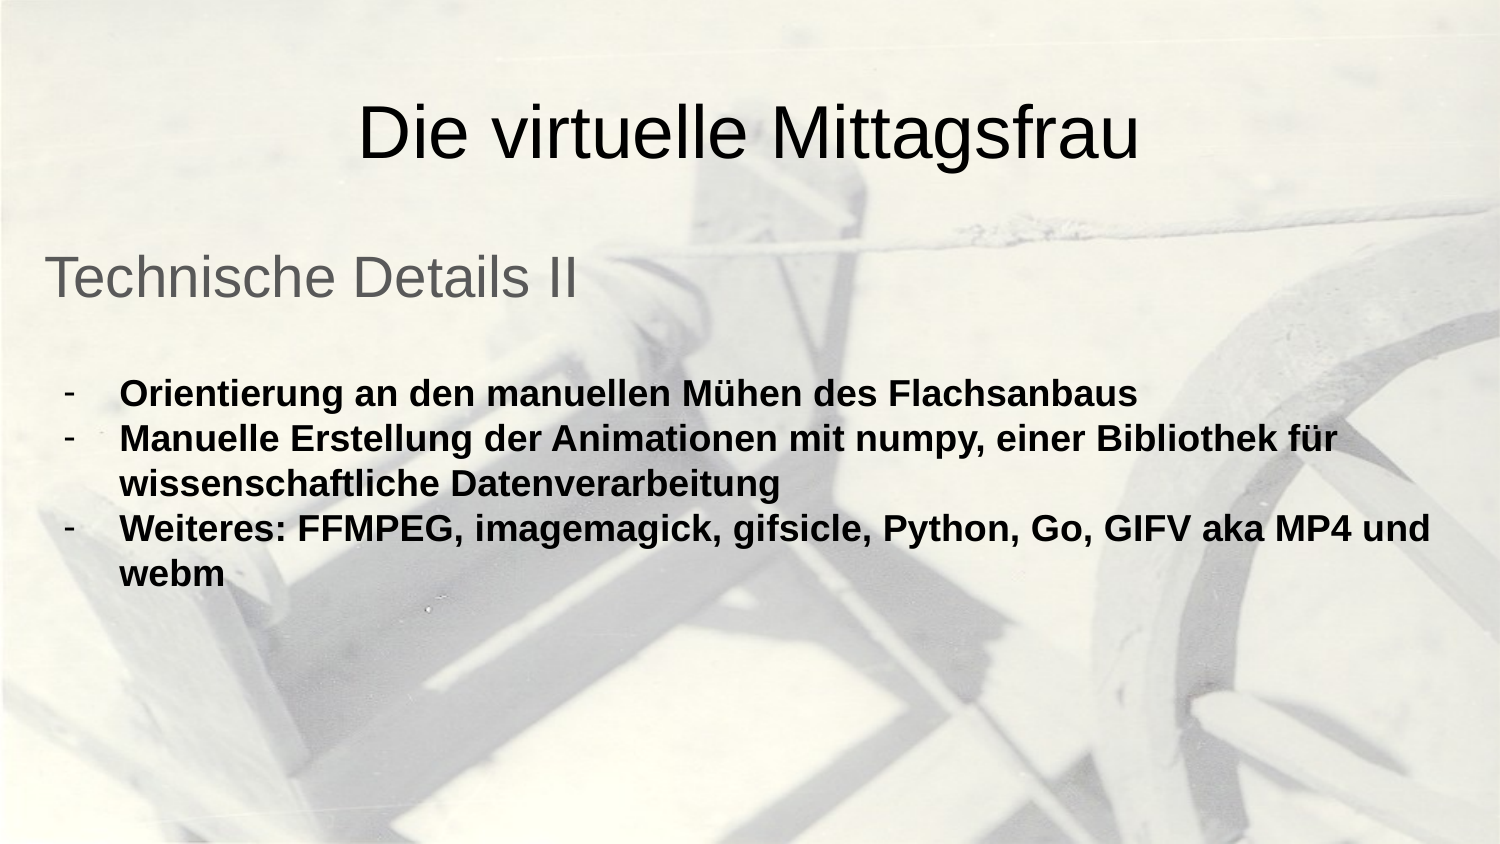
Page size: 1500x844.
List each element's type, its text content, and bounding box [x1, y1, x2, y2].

picture [0, 0, 1500, 844]
subtitle Technische Details II Orientierung an den manuellen Mühen des Flachsanbaus Manuelle Erstellung der Animationen mit numpy, einer Bibliothek für wissenschaftliche Datenverarbeitung Weiteres: FFMPEG, imagemagick, gifsicle, Python, Go, GIFV aka MP4 und webm [29, 223, 1468, 725]
title Die virtuelle Mittagsfrau [51, 71, 1449, 189]
